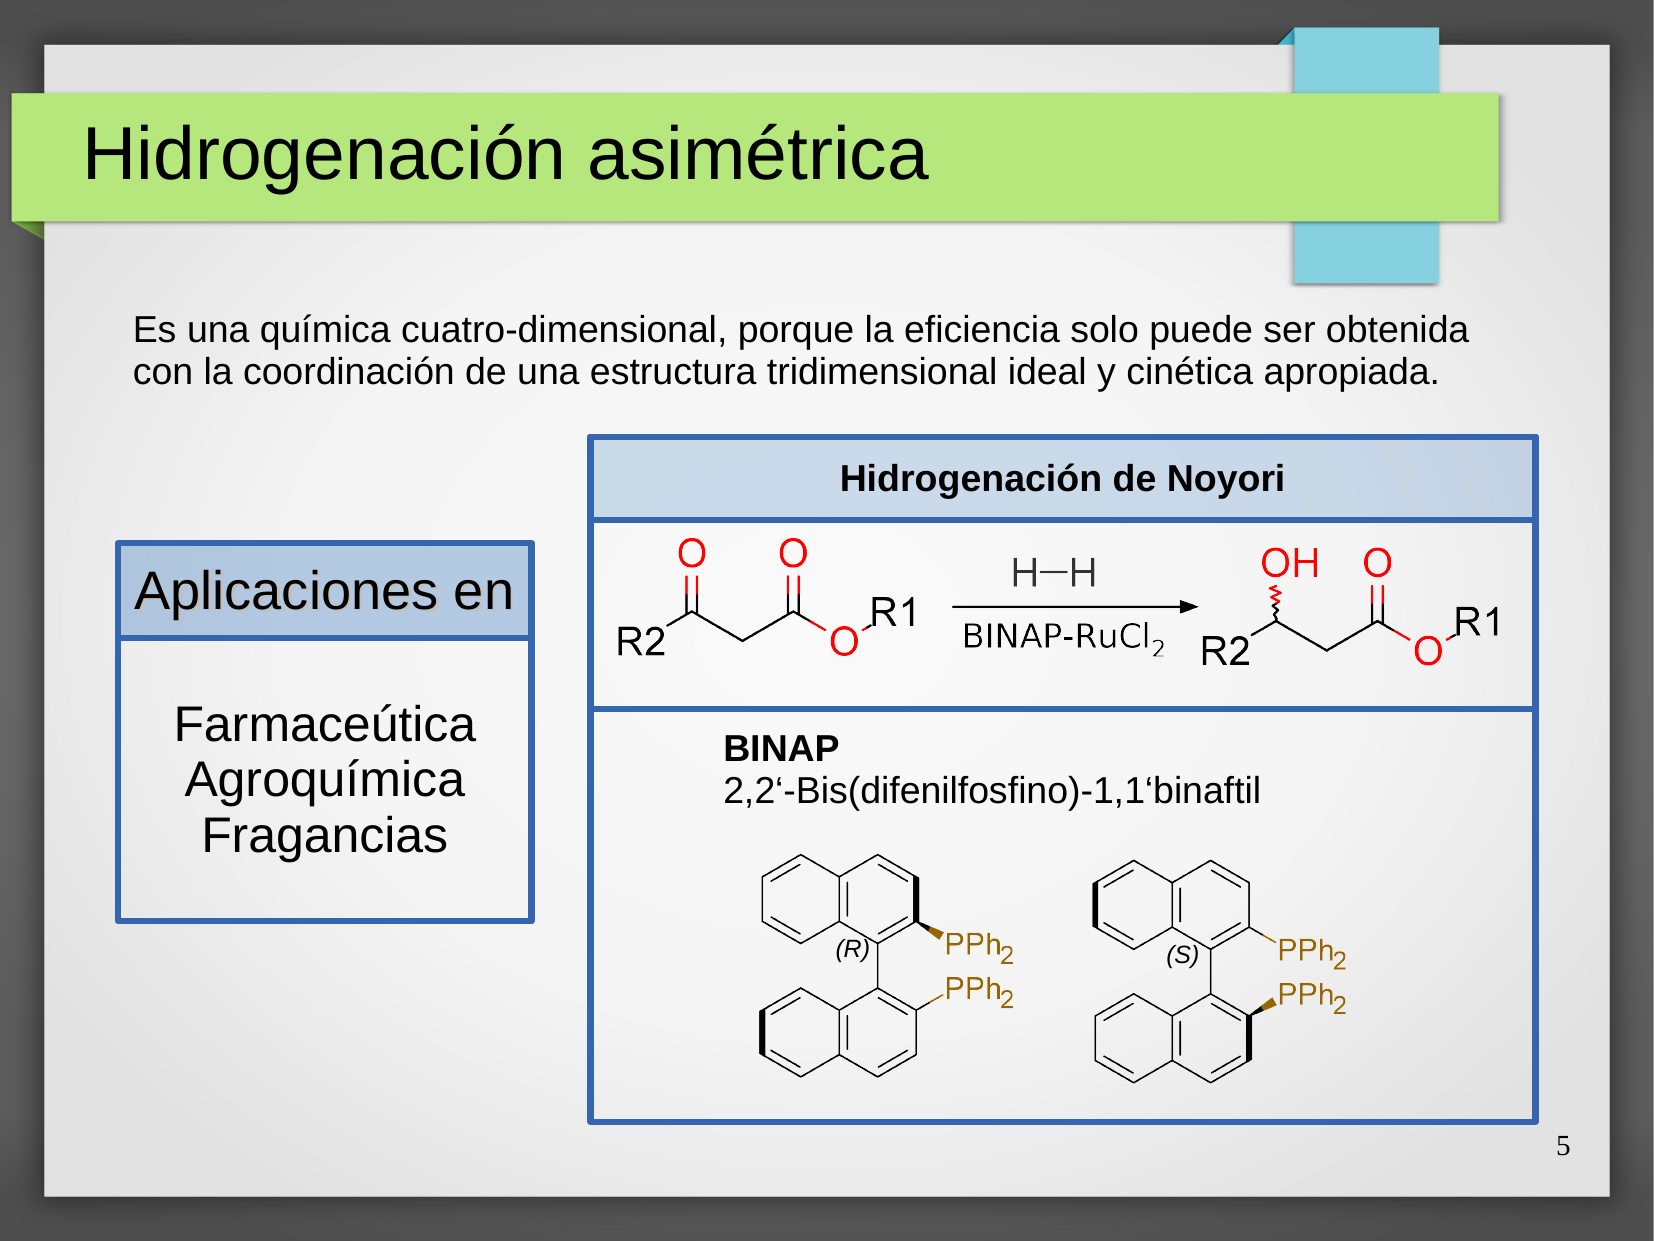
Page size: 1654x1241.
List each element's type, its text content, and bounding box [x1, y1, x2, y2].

text_box Aplicaciones en [118, 543, 532, 638]
text_box (R) [820, 927, 886, 970]
text_box Farmaceútica Agroquímica Fragancias [118, 638, 532, 922]
text_box BINAP 2,2‘-Bis(difenilfosfino)-1,1‘binaftil [708, 720, 1277, 820]
text_box Es una química cuatro-dimensional, porque la eficiencia solo puede ser obtenida con la coordinación de una estructura tridimensional ideal y cinética apropiada. [118, 301, 1524, 414]
text_box (S) [1151, 933, 1215, 976]
title Hidrogenación asimétrica [82, 94, 1264, 213]
picture [0, 0, 1654, 1241]
text_box Hidrogenación de Noyori [594, 440, 1532, 520]
